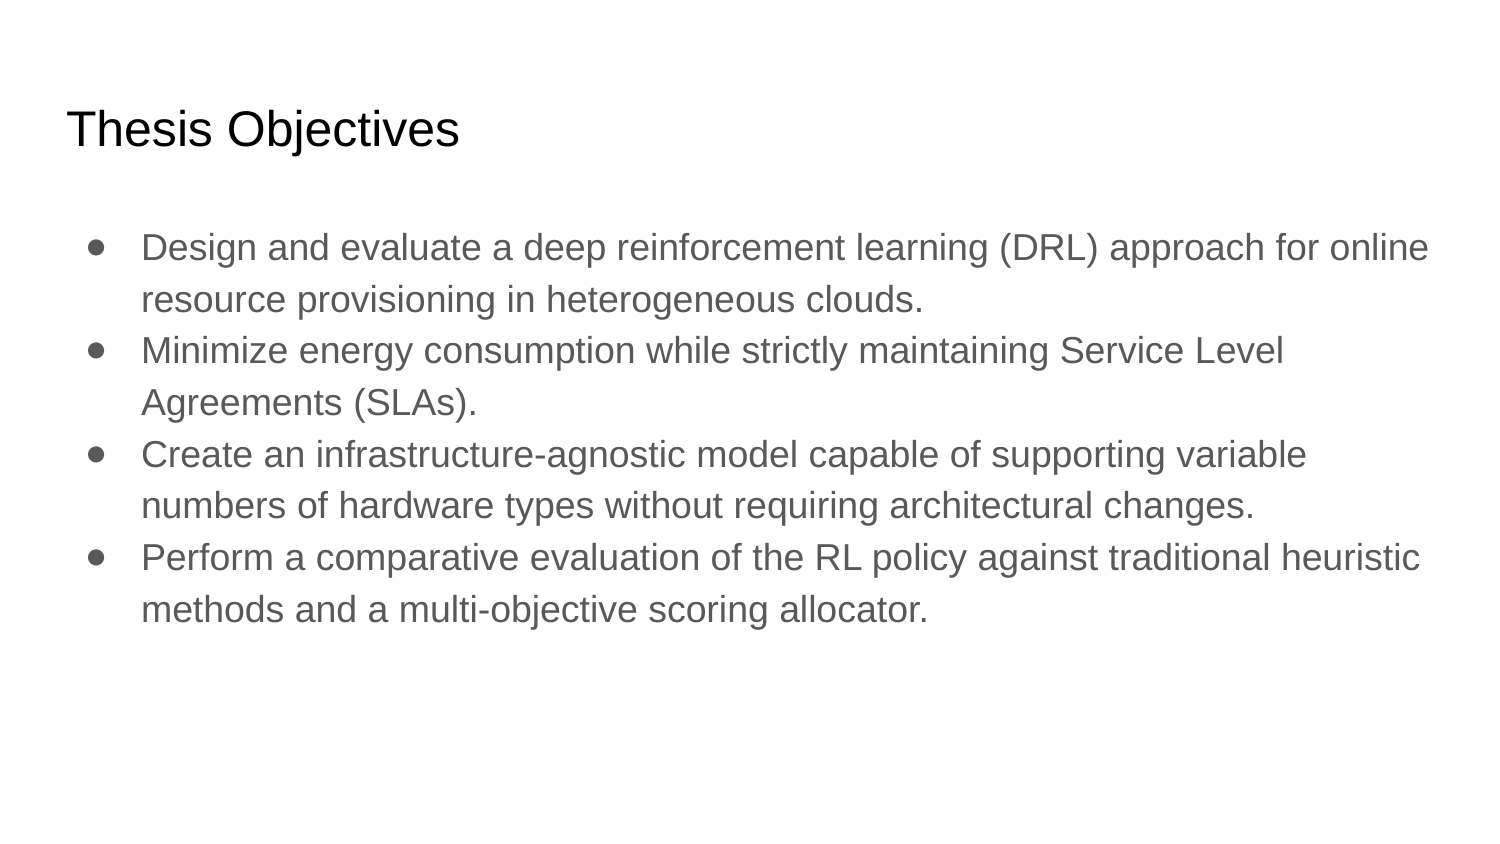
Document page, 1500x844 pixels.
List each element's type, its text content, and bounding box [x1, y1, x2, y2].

list Design and evaluate a deep reinforcement learning (DRL) approach for online resource provisioning in heterogeneous clouds. Minimize energy consumption while strictly maintaining Service Level Agreements (SLAs). Create an infrastructure-agnostic model capable of supporting variable numbers of hardware types without requiring architectural changes. Perform a comparative evaluation of the RL policy against traditional heuristic methods and a multi-objective scoring allocator. [51, 201, 1449, 706]
title Thesis Objectives [51, 80, 1449, 175]
